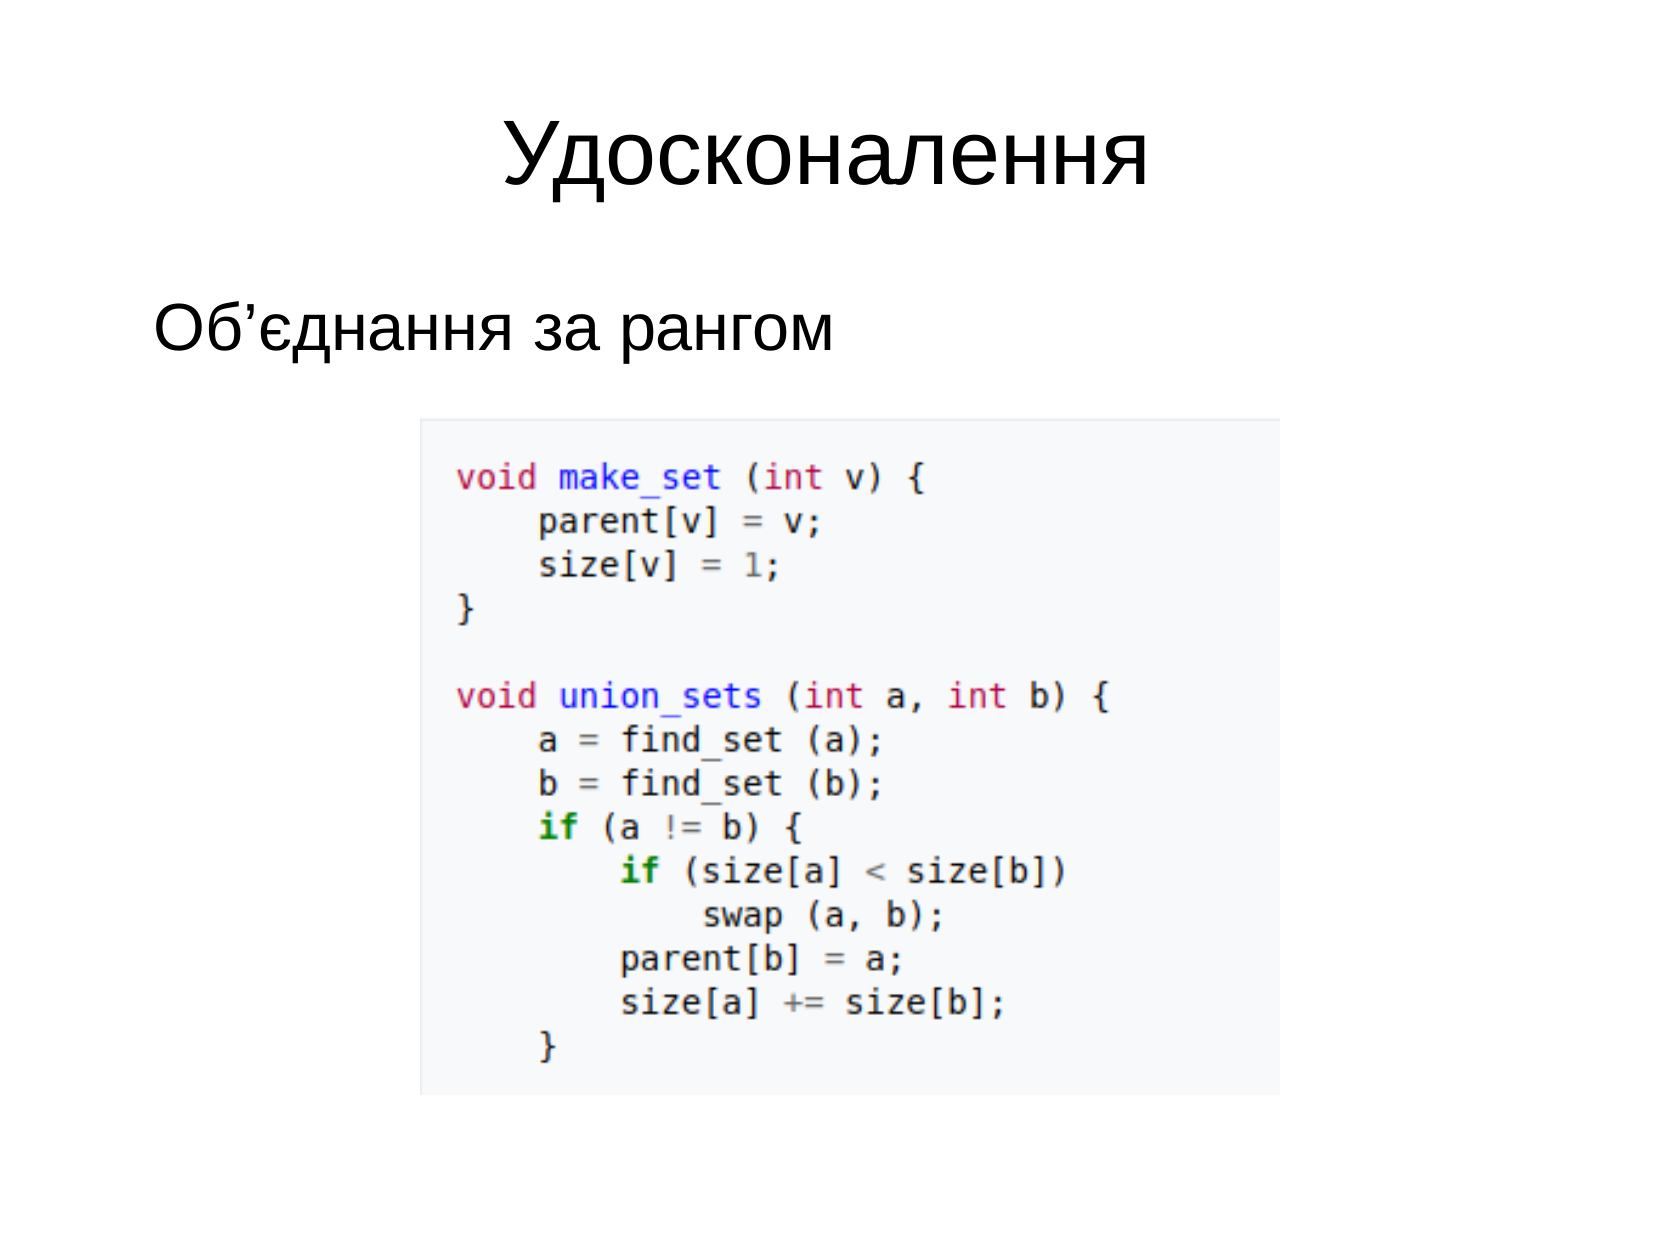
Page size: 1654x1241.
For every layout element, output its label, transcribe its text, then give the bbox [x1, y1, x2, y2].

list Об’єднання за рангом [82, 290, 1571, 1010]
picture [420, 412, 1280, 1096]
title Удосконалення [82, 49, 1571, 257]
